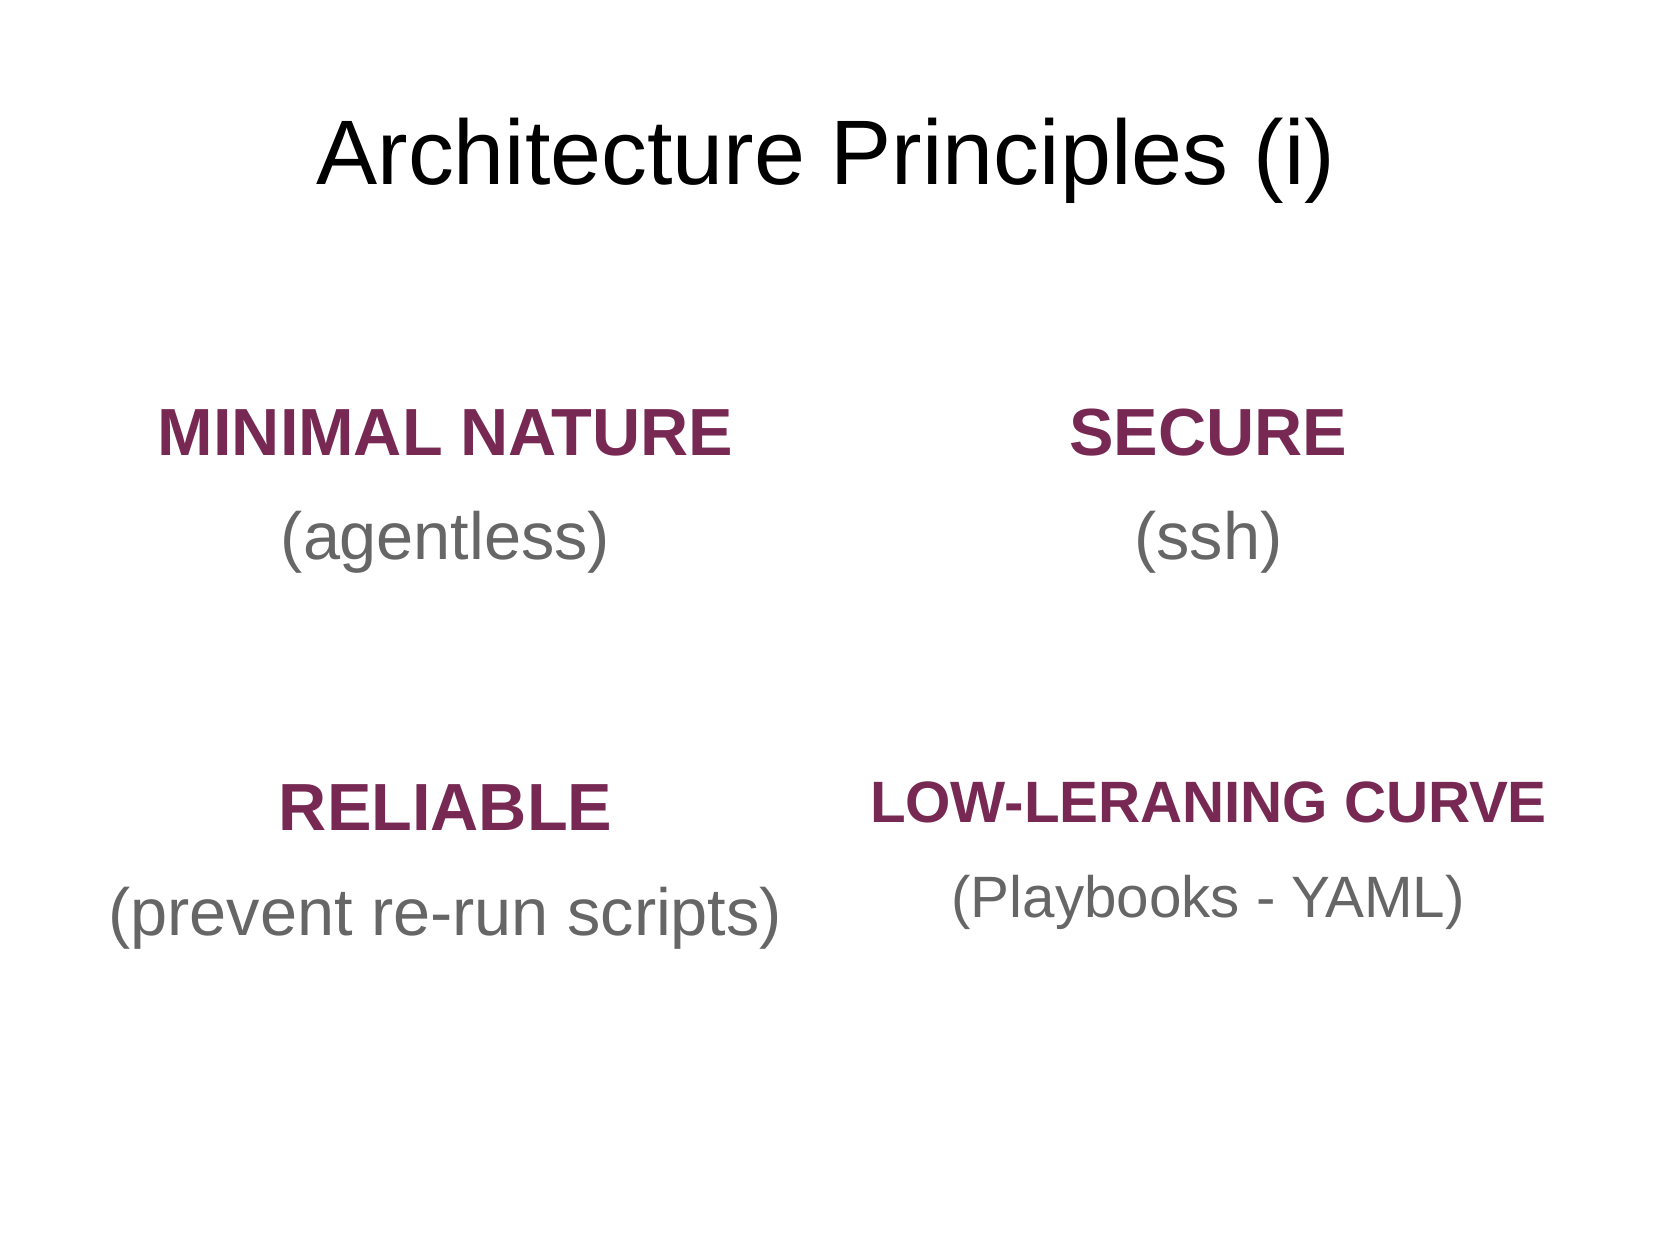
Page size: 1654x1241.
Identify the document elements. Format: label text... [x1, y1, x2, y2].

list LOW-LERANING CURVE (Playbooks - YAML) [845, 665, 1572, 1009]
title Architecture Principles (i) [82, 49, 1571, 257]
list MINIMAL NATURE (agentless) [82, 290, 809, 634]
list RELIABLE (prevent re-run scripts) [82, 665, 809, 1009]
list SECURE (ssh) [845, 290, 1572, 634]
